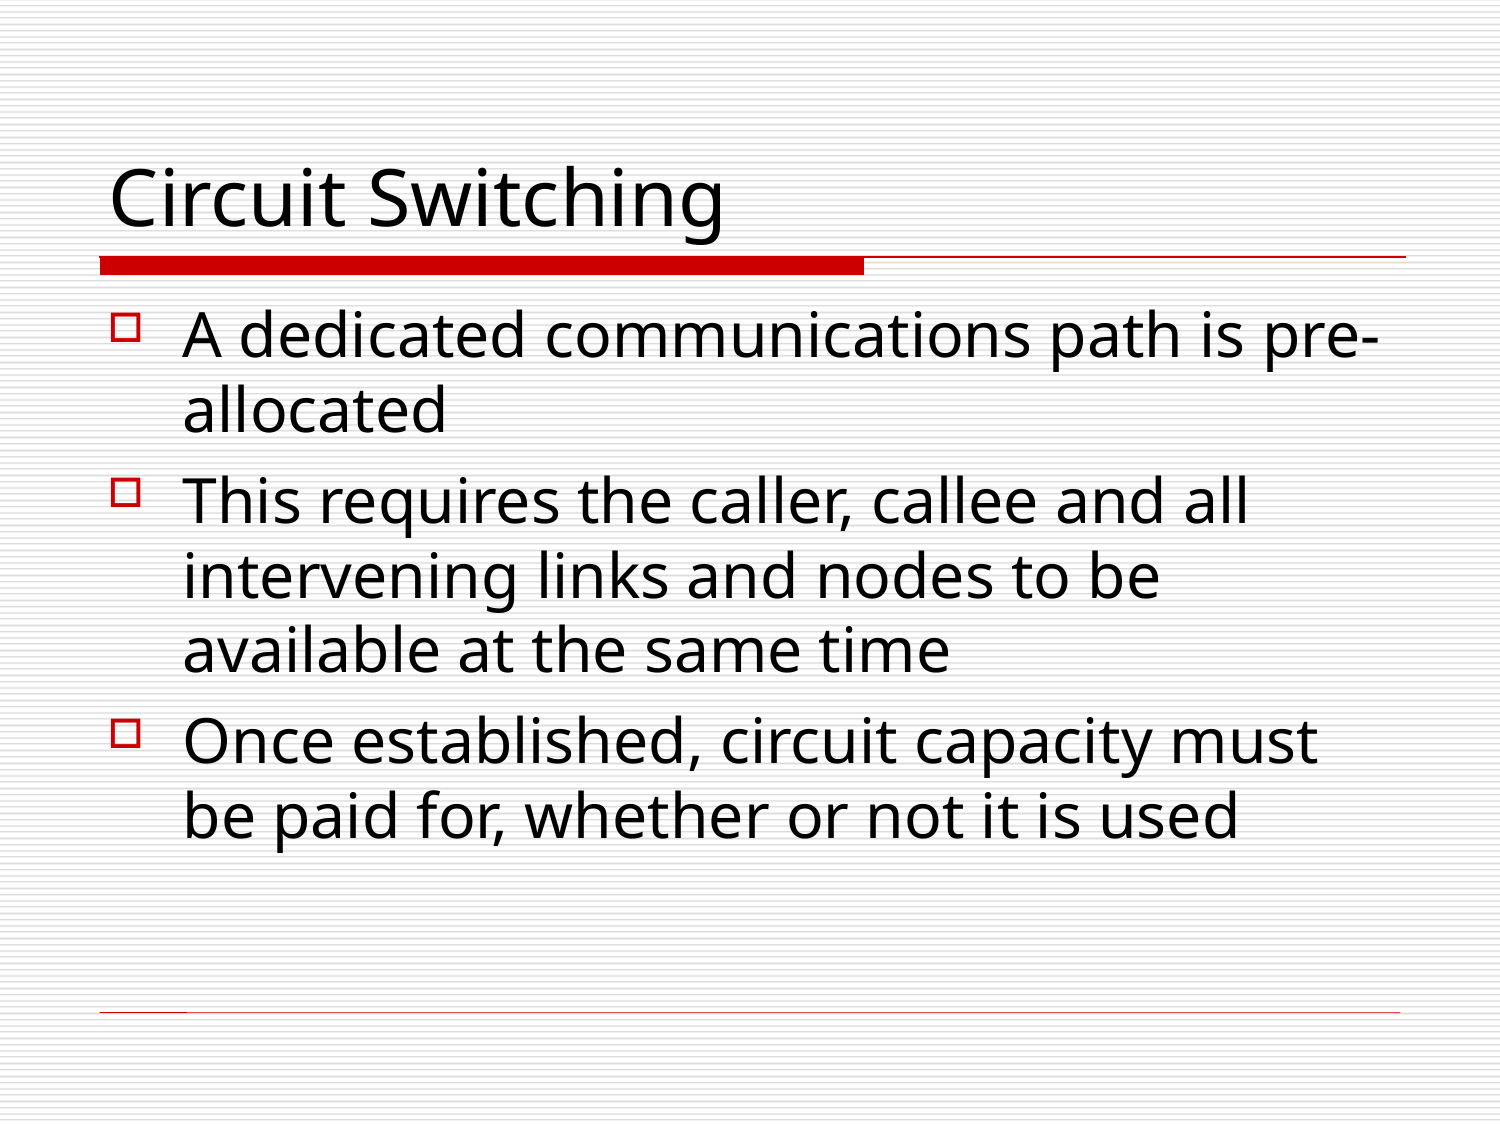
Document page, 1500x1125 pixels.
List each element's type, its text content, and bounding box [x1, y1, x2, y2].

title Circuit Switching [94, 50, 1407, 250]
picture [0, 0, 1500, 1125]
list A dedicated communications path is pre-allocated This requires the caller, callee and all intervening links and nodes to be available at the same time Once established, circuit capacity must be paid for, whether or not it is used [92, 287, 1406, 988]
